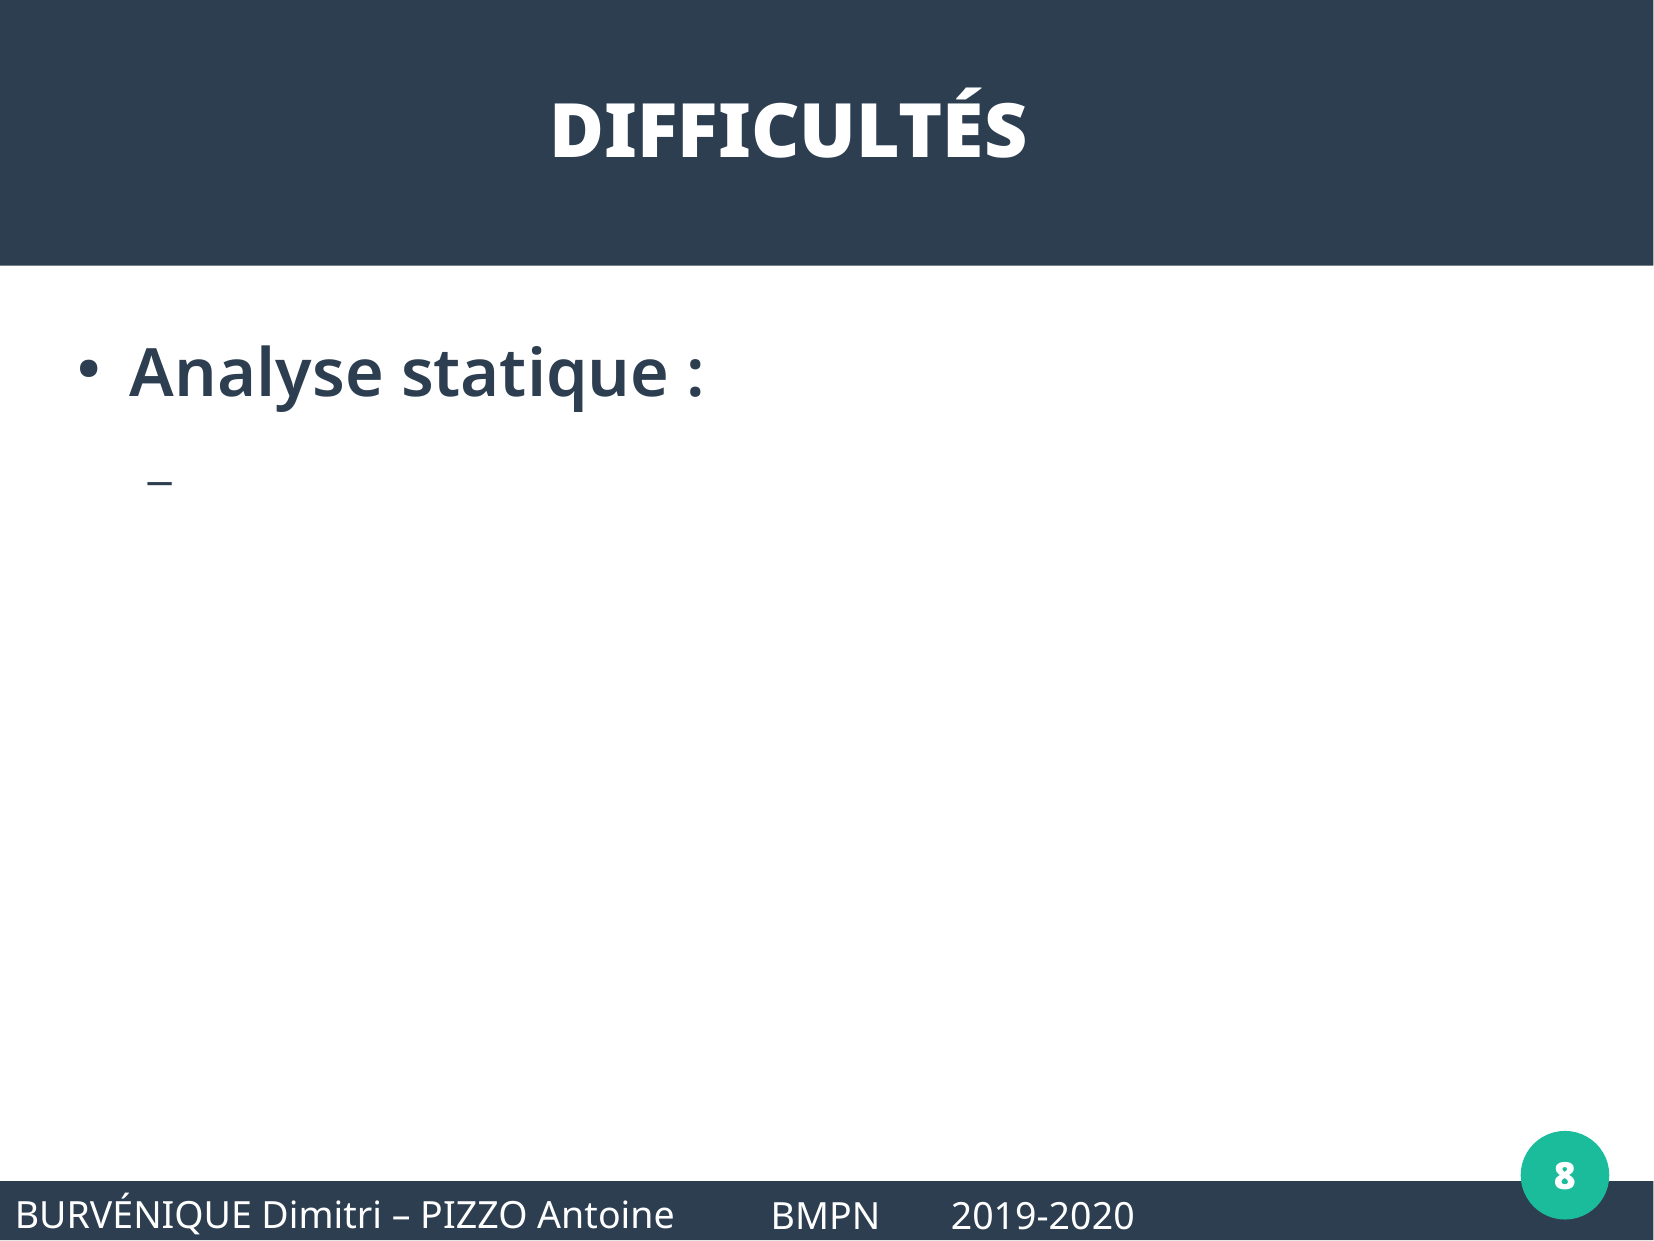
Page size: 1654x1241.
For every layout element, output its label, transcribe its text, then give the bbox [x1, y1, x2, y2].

title DIFFICULTÉS [549, 49, 1105, 207]
text_box BURVÉNIQUE Dimitri – PIZZO Antoine [0, 1181, 755, 1241]
text_box 2019-2020 [936, 1181, 1170, 1241]
text_box BMPN [755, 1181, 898, 1241]
list Analyse statique : [59, 324, 1595, 1152]
